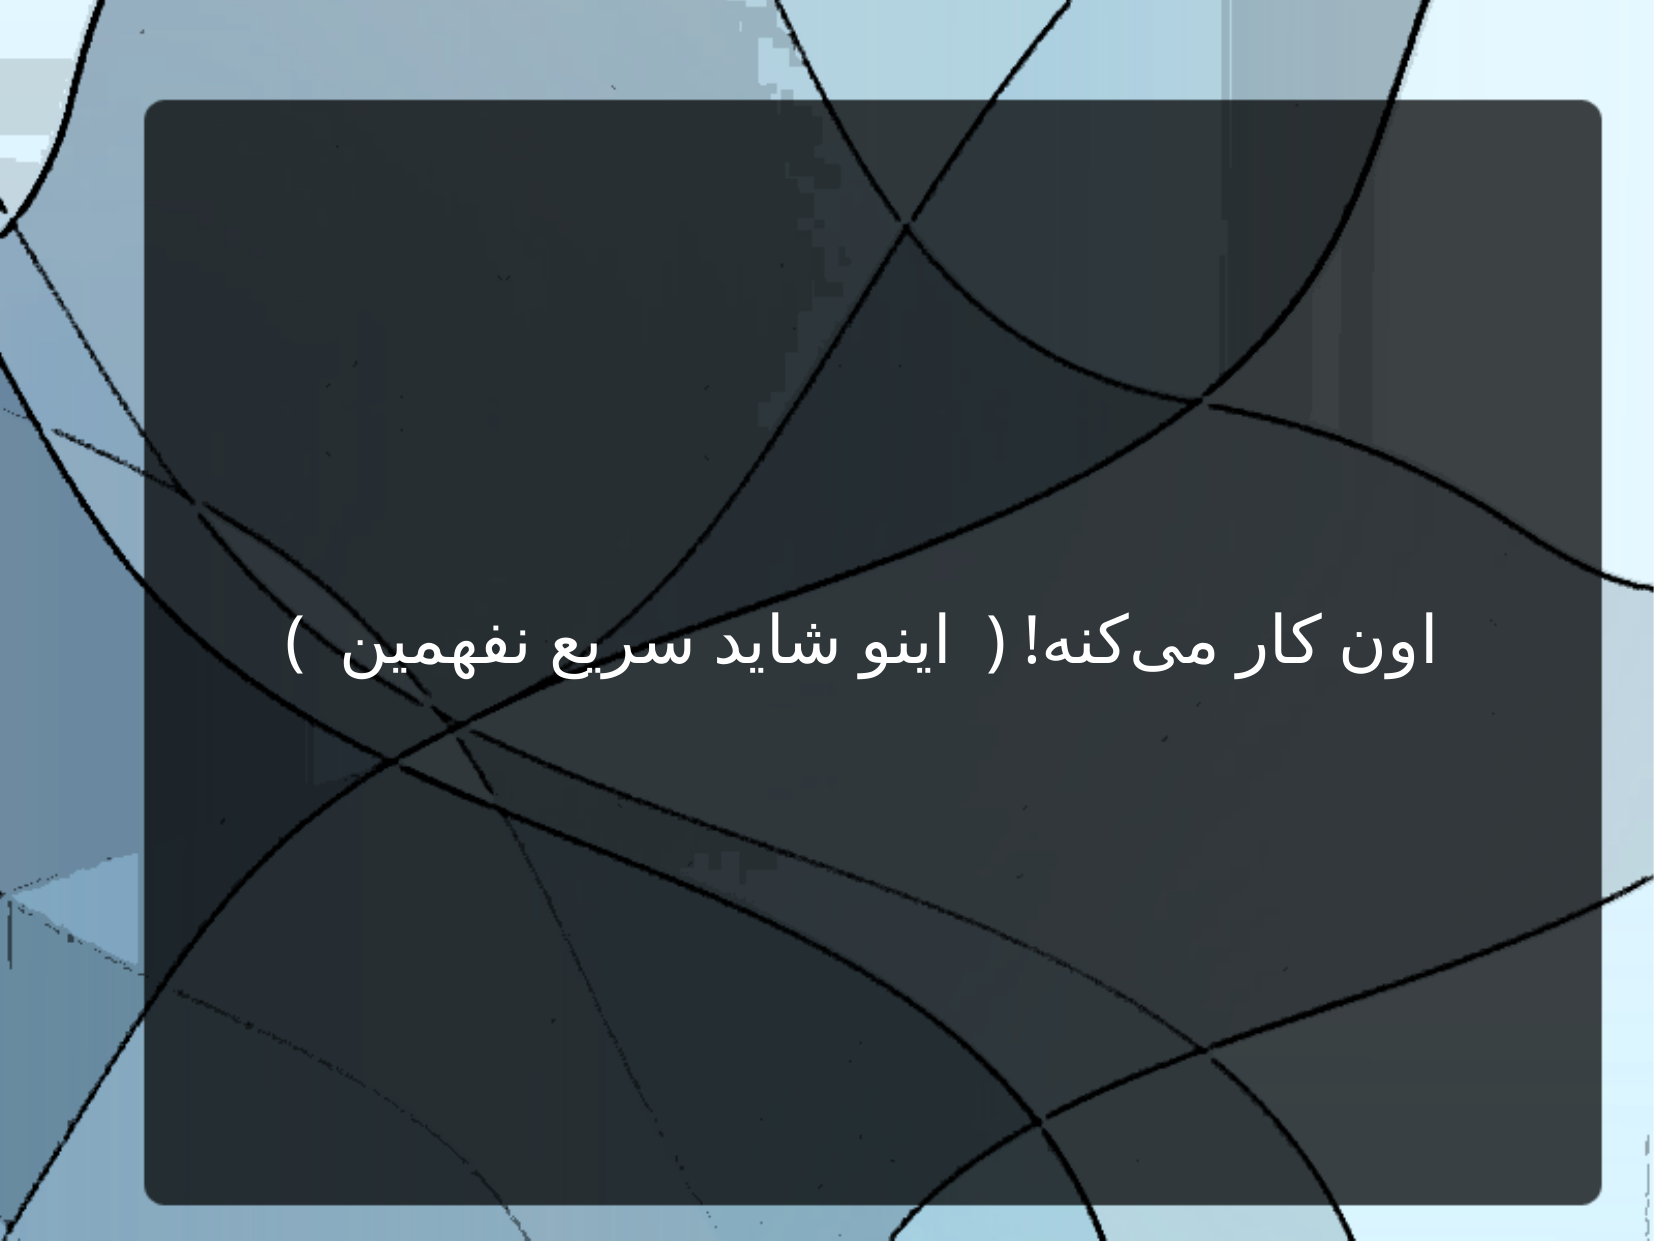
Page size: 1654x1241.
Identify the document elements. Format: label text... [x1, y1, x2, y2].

picture [0, 0, 1654, 1241]
subtitle اون کار می‌کنه! ( اینو شاید سریع نفهمین ) [159, 115, 1583, 1161]
